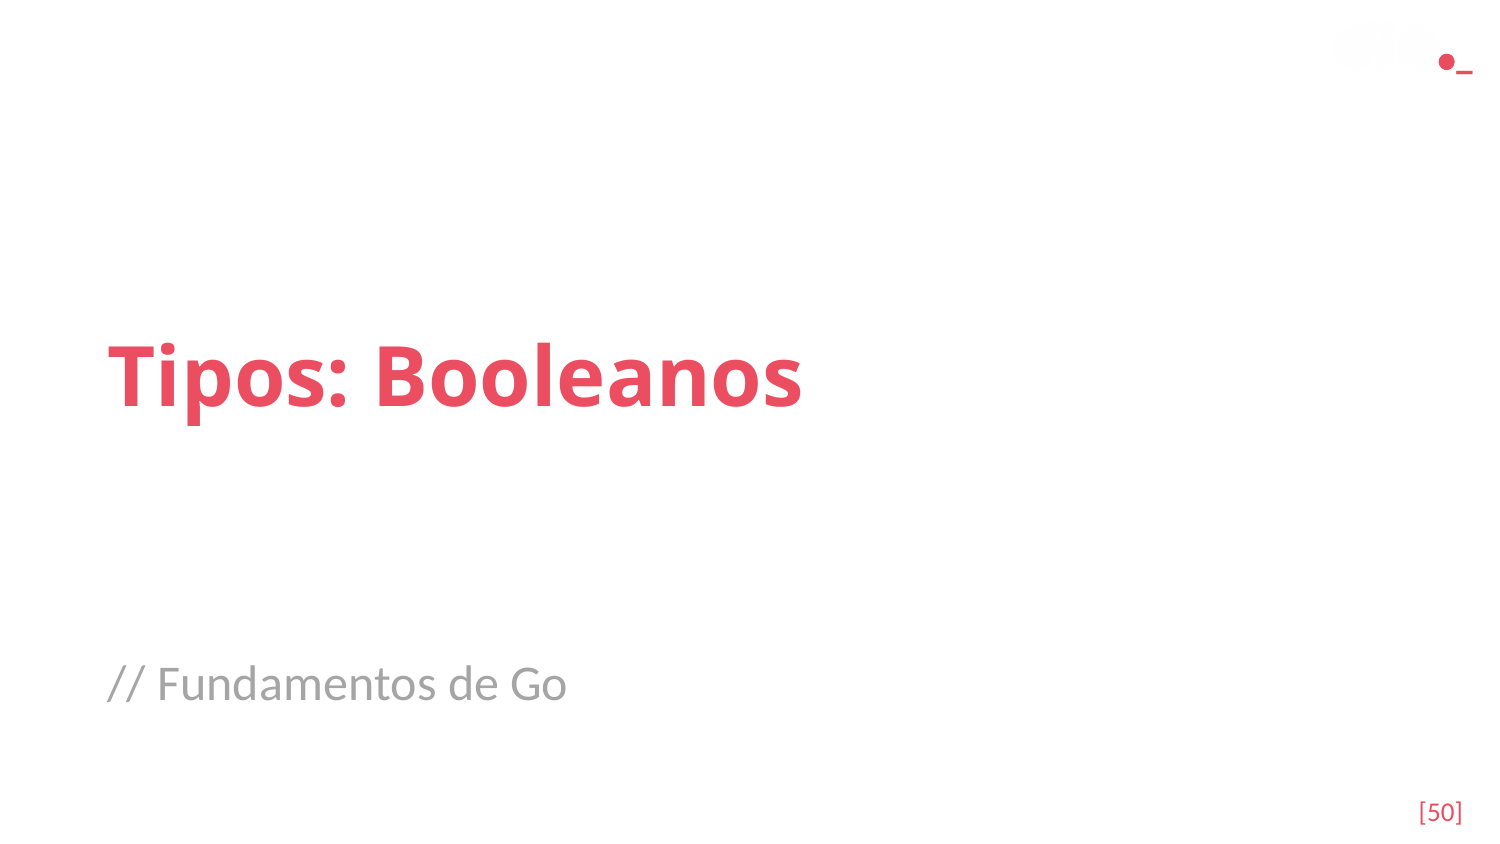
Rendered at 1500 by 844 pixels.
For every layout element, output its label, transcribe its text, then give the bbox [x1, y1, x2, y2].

text_box Tipos: Booleanos [92, 292, 1309, 558]
slide_number [50] [1403, 779, 1494, 844]
text_box // Fundamentos de Go [92, 635, 1309, 701]
picture [1333, 19, 1473, 75]
